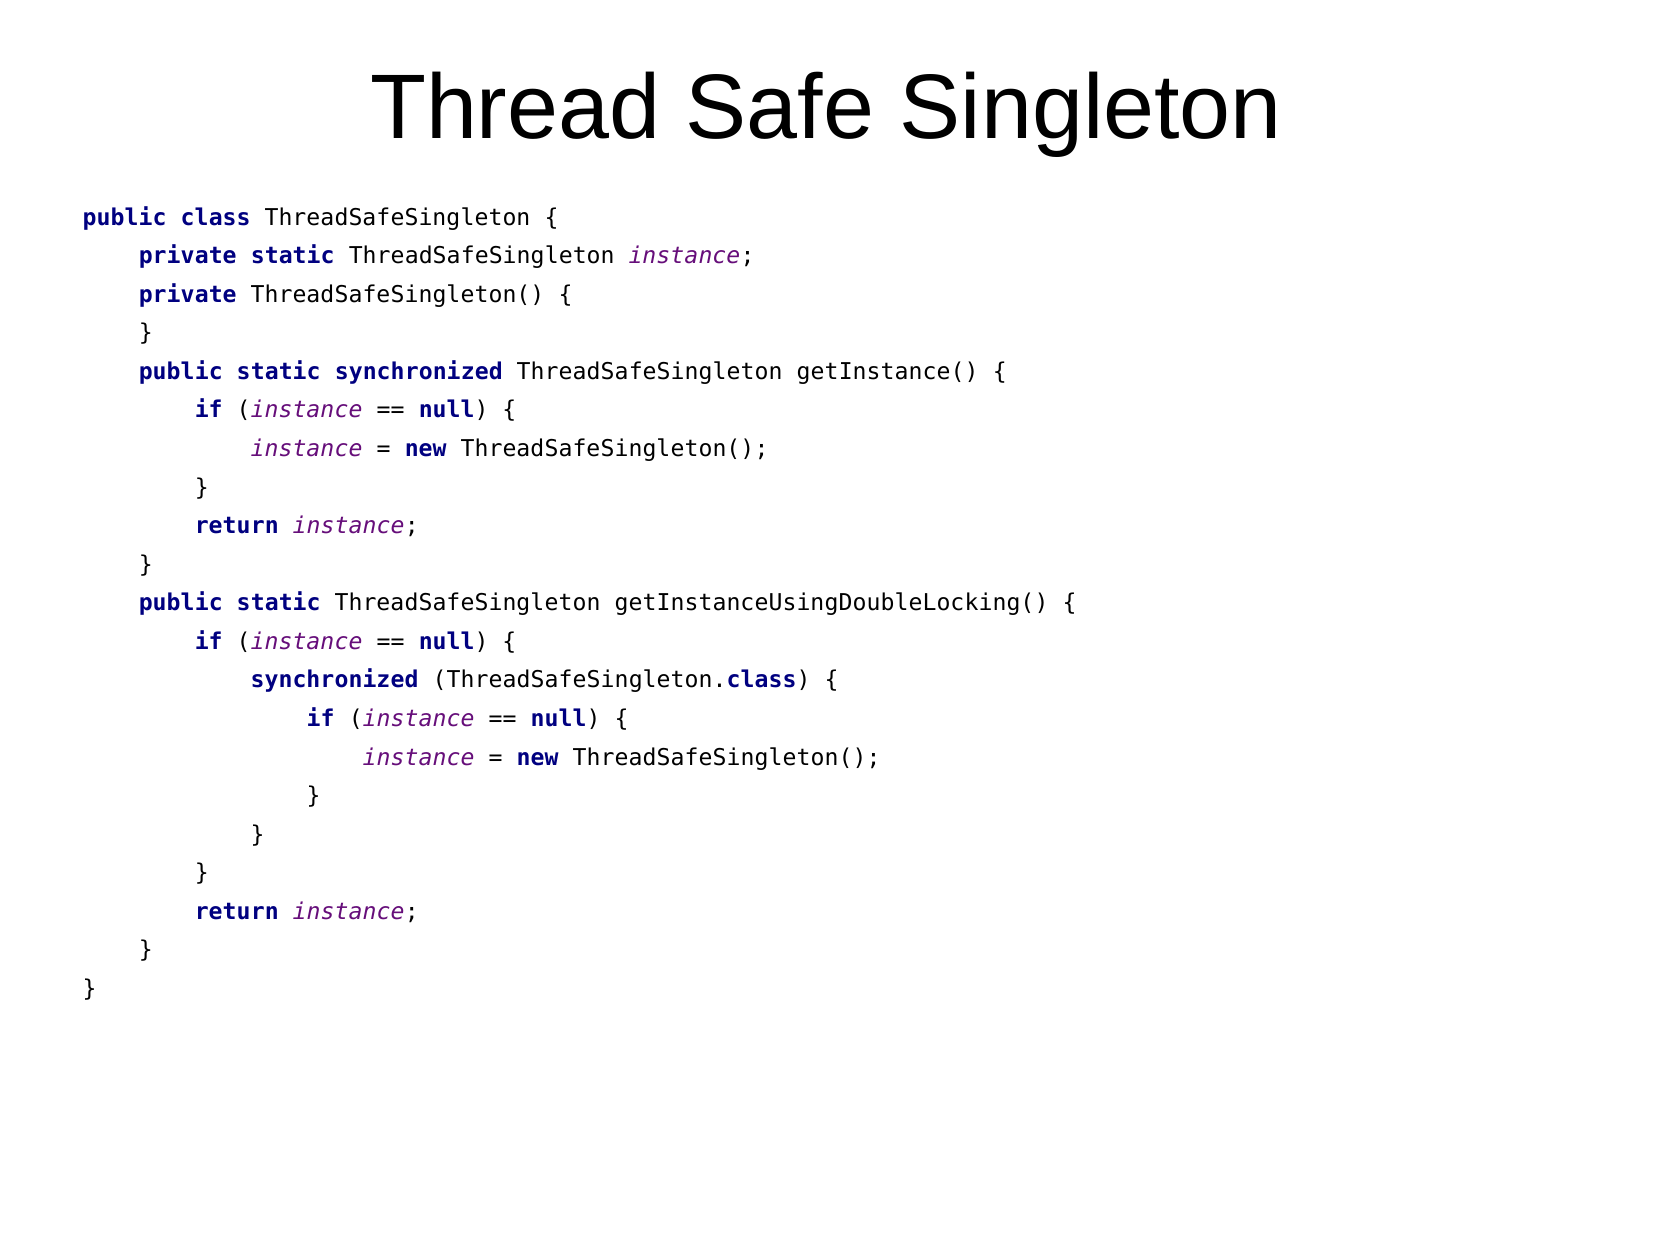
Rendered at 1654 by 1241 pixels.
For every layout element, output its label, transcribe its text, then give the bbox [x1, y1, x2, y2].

title Thread Safe Singleton [82, 49, 1571, 166]
list public class ThreadSafeSingleton { private static ThreadSafeSingleton instance; private ThreadSafeSingleton() { } public static synchronized ThreadSafeSingleton getInstance() { if (instance == null) { instance = new ThreadSafeSingleton(); } return instance; } public static ThreadSafeSingleton getInstanceUsingDoubleLocking() { if (instance == null) { synchronized (ThreadSafeSingleton.class) { if (instance == null) { instance = new ThreadSafeSingleton(); } } } return instance; } } [82, 180, 1571, 1010]
